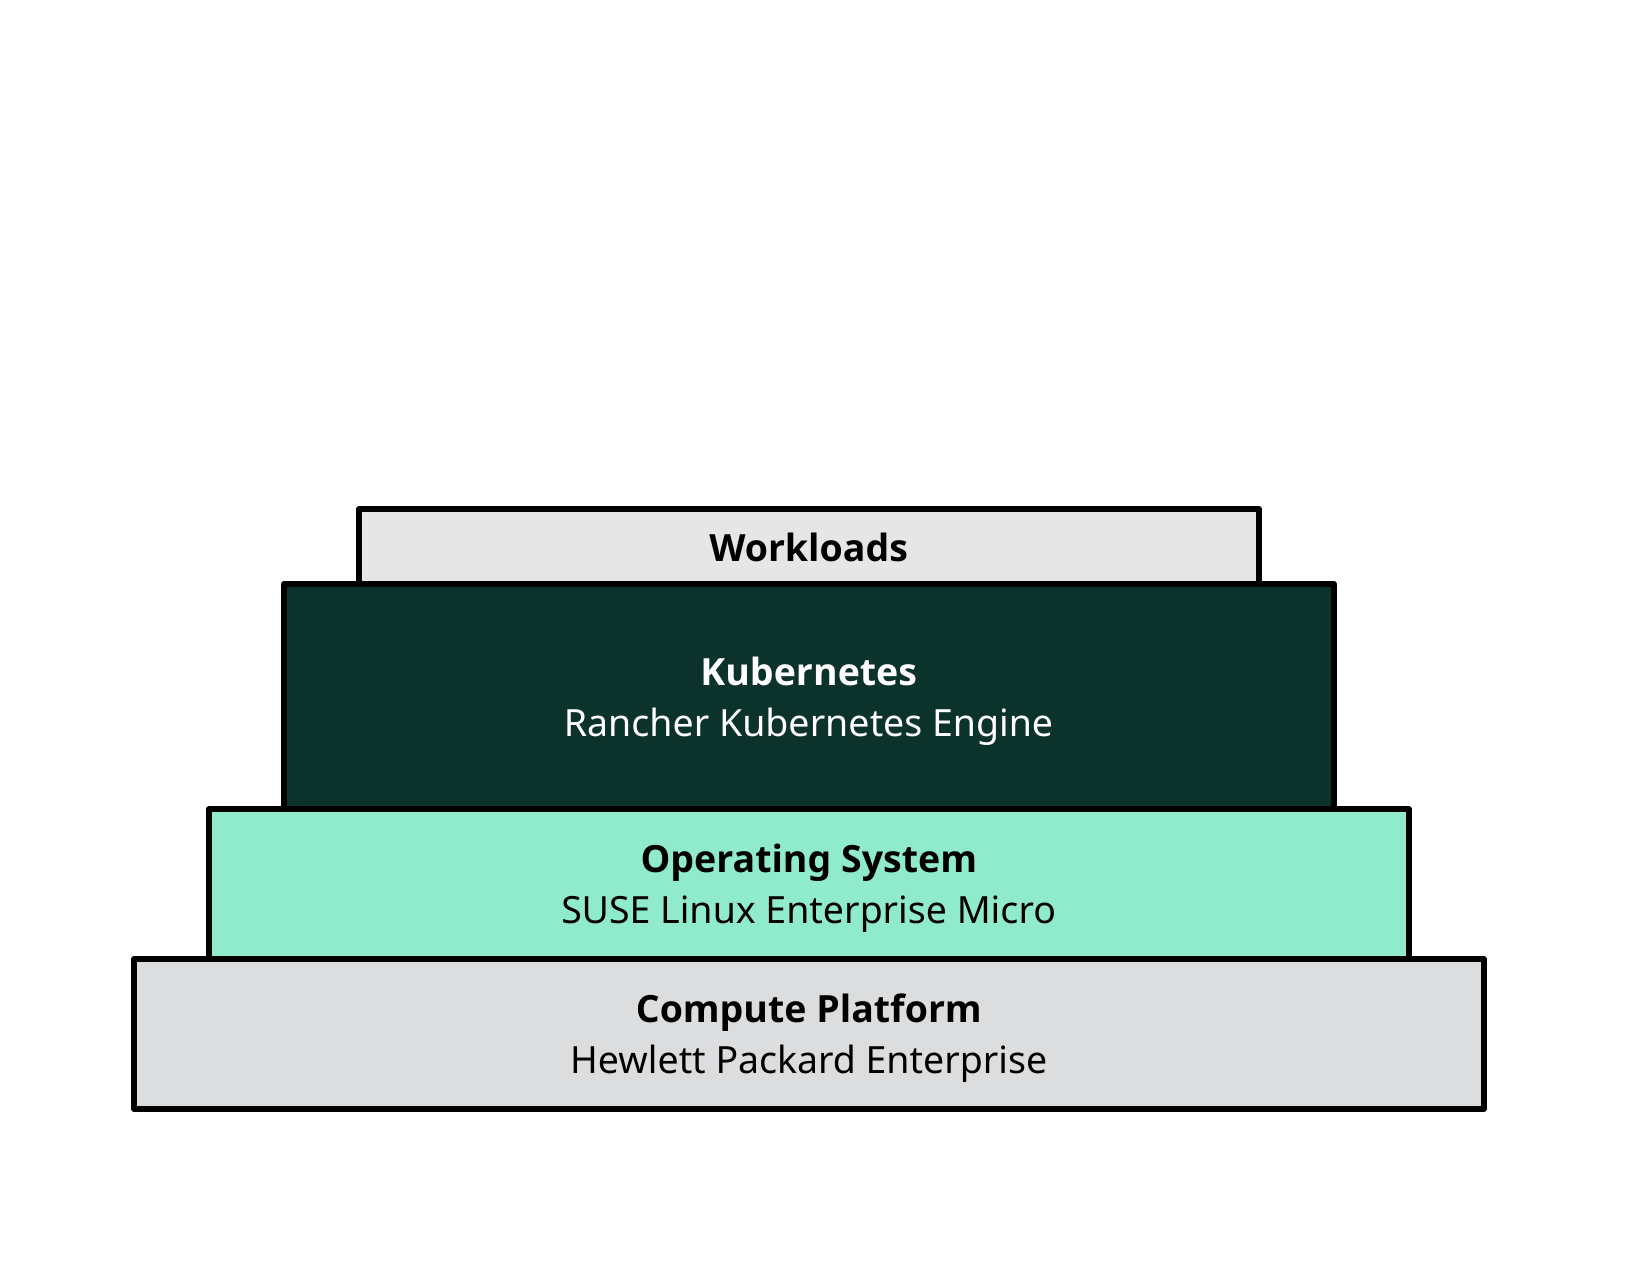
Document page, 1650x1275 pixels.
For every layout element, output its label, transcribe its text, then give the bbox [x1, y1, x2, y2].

text_box Kubernetes Rancher Kubernetes Engine [283, 583, 1334, 809]
text_box Compute Platform Hewlett Packard Enterprise [133, 958, 1484, 1109]
text_box Operating System SUSE Linux Enterprise Micro [208, 809, 1409, 960]
text_box Workloads [358, 508, 1259, 584]
